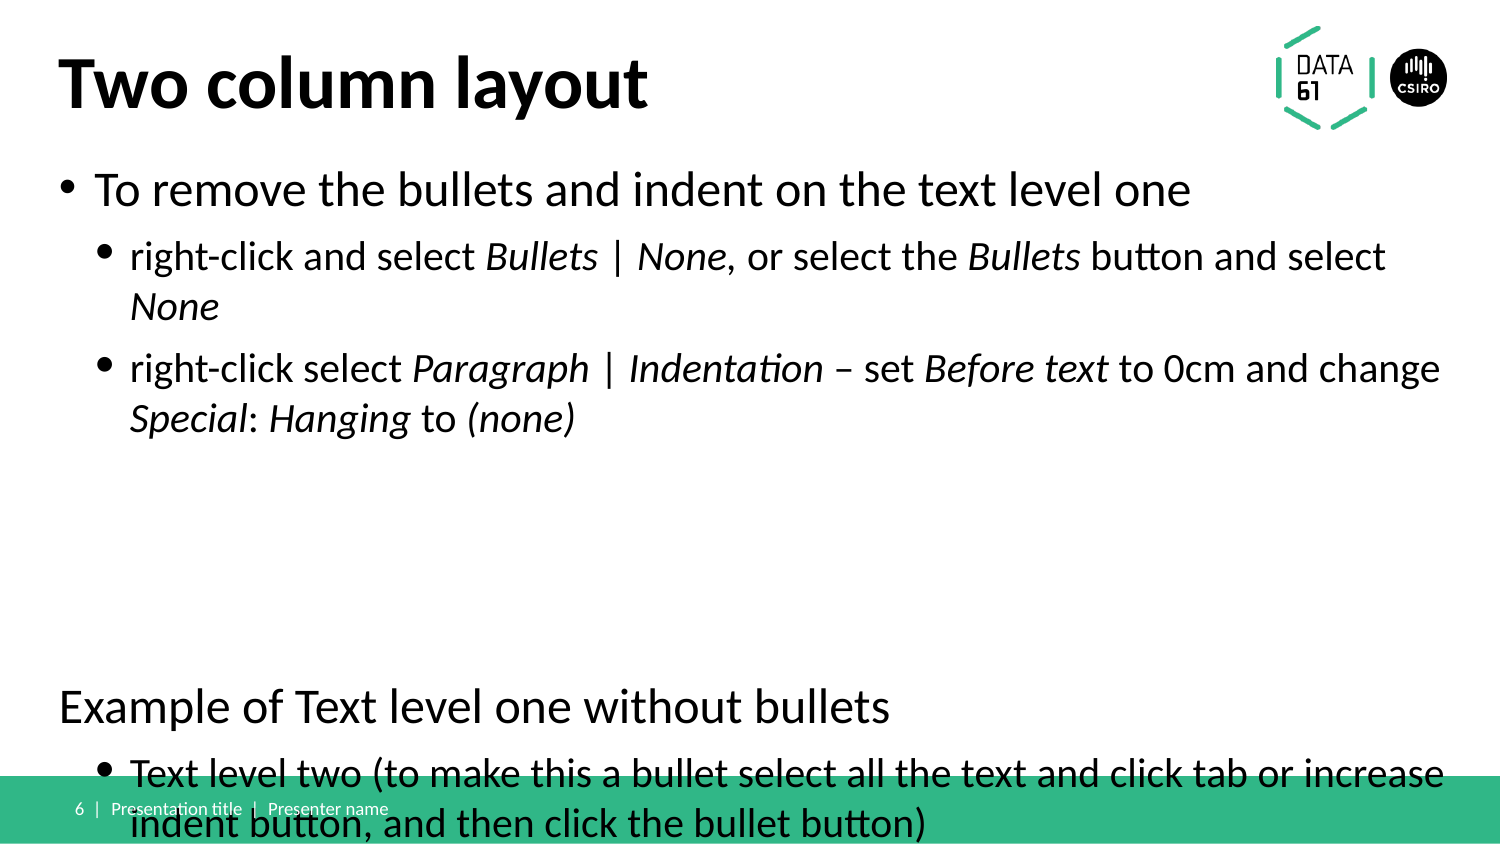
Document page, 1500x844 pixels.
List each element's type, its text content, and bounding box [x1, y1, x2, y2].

title Two column layout [58, 33, 1258, 139]
list To remove the bullets and indent on the text level one right-click and select Bullets | None, or select the Bullets button and select None right-click select Paragraph | Indentation – set Before text to 0cm and change Special: Hanging to (none) Example of Text level one without bullets Text level two (to make this a bullet select all the text and click tab or increase indent button, and then click the bullet button) Text level three Text level four [58, 156, 1447, 719]
footer Presentation title | Presenter name [111, 800, 1110, 816]
picture [1276, 26, 1447, 130]
slide_number 1 | [54, 800, 102, 816]
